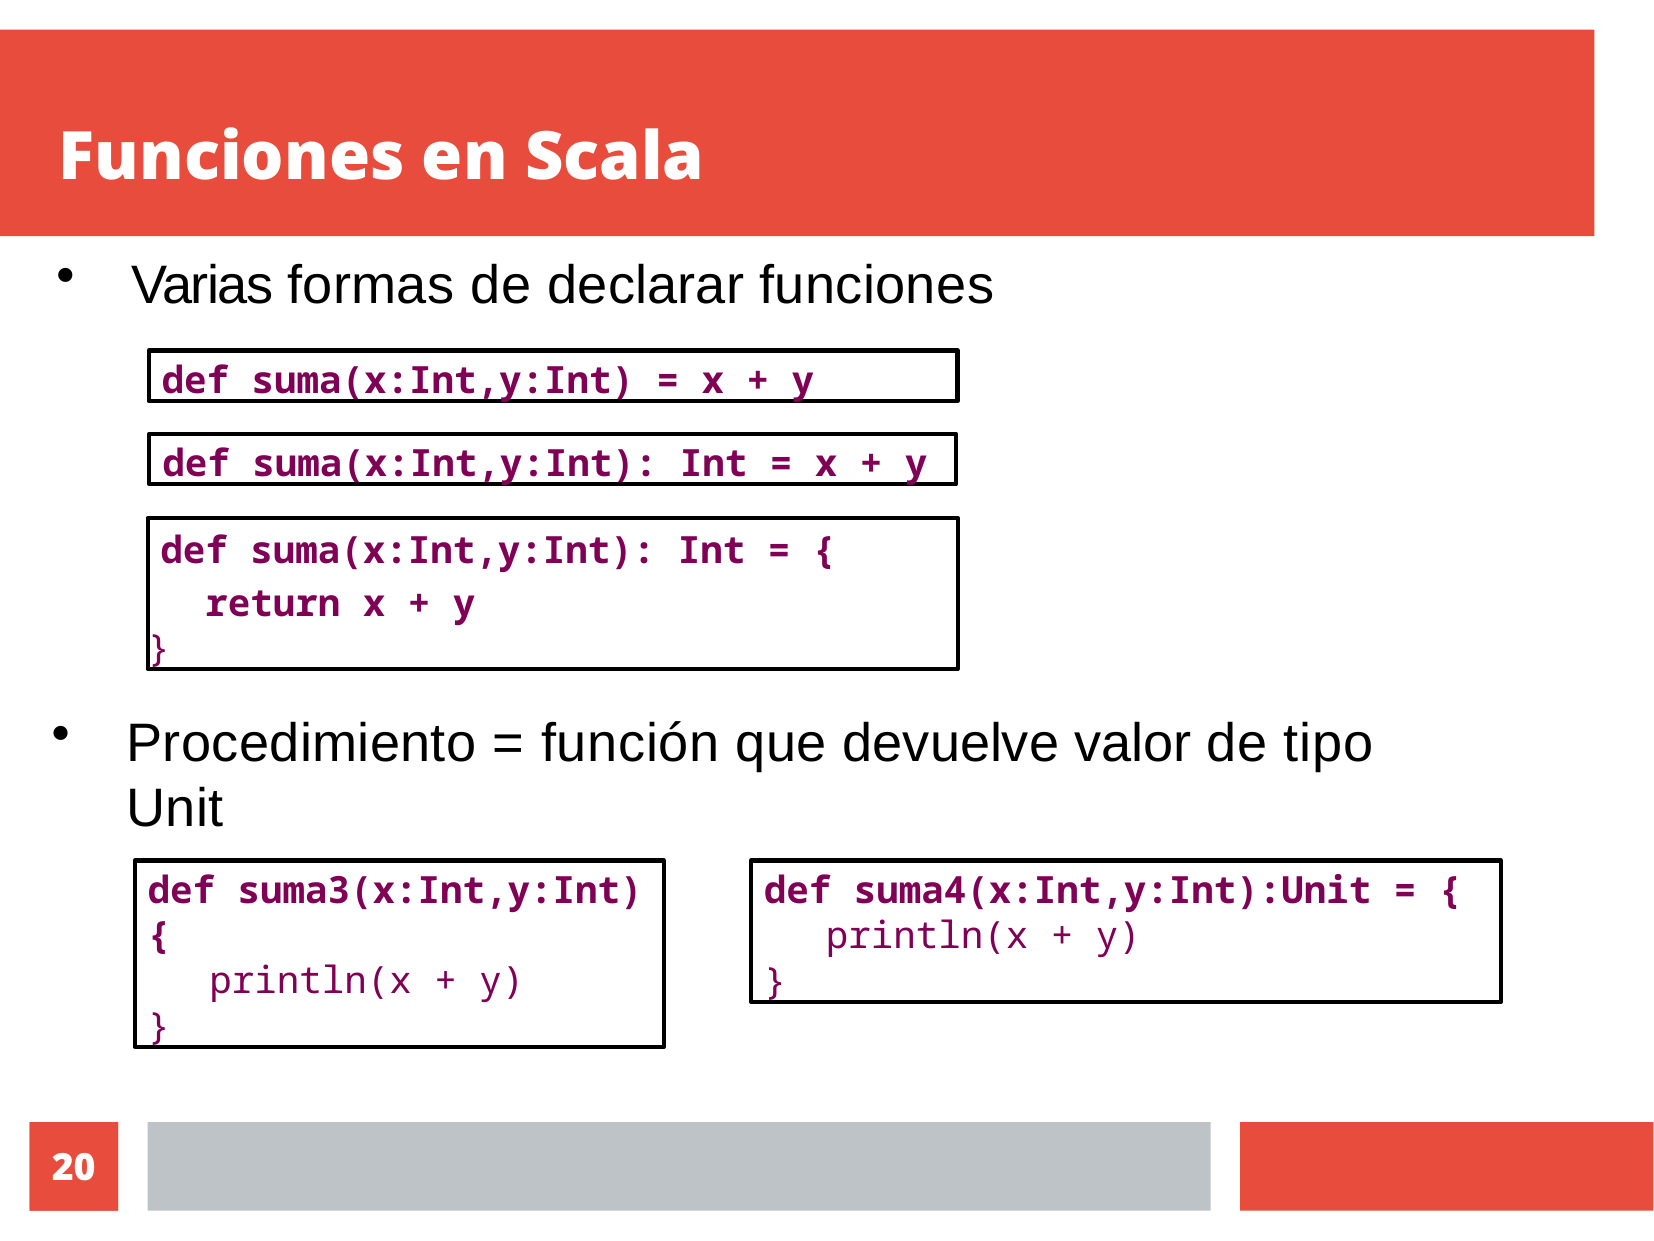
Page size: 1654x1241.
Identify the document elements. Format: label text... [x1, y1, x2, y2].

text_box def suma(x:Int,y:Int) = x + y [148, 350, 958, 402]
text_box def suma3(x:Int,y:Int) { println(x + y) } [134, 860, 664, 1047]
text_box Procedimiento = función que devuelve valor de tipo Unit [49, 707, 1488, 838]
text_box def suma(x:Int,y:Int): Int = x + y [149, 433, 956, 485]
text_box def suma(x:Int,y:Int): Int = { return x + y } [147, 517, 958, 669]
text_box def suma4(x:Int,y:Int):Unit = { println(x + y) } [751, 860, 1502, 1002]
text_box Varias formas de declarar funciones [54, 249, 1000, 315]
title Funciones en Scala [59, 66, 1595, 200]
